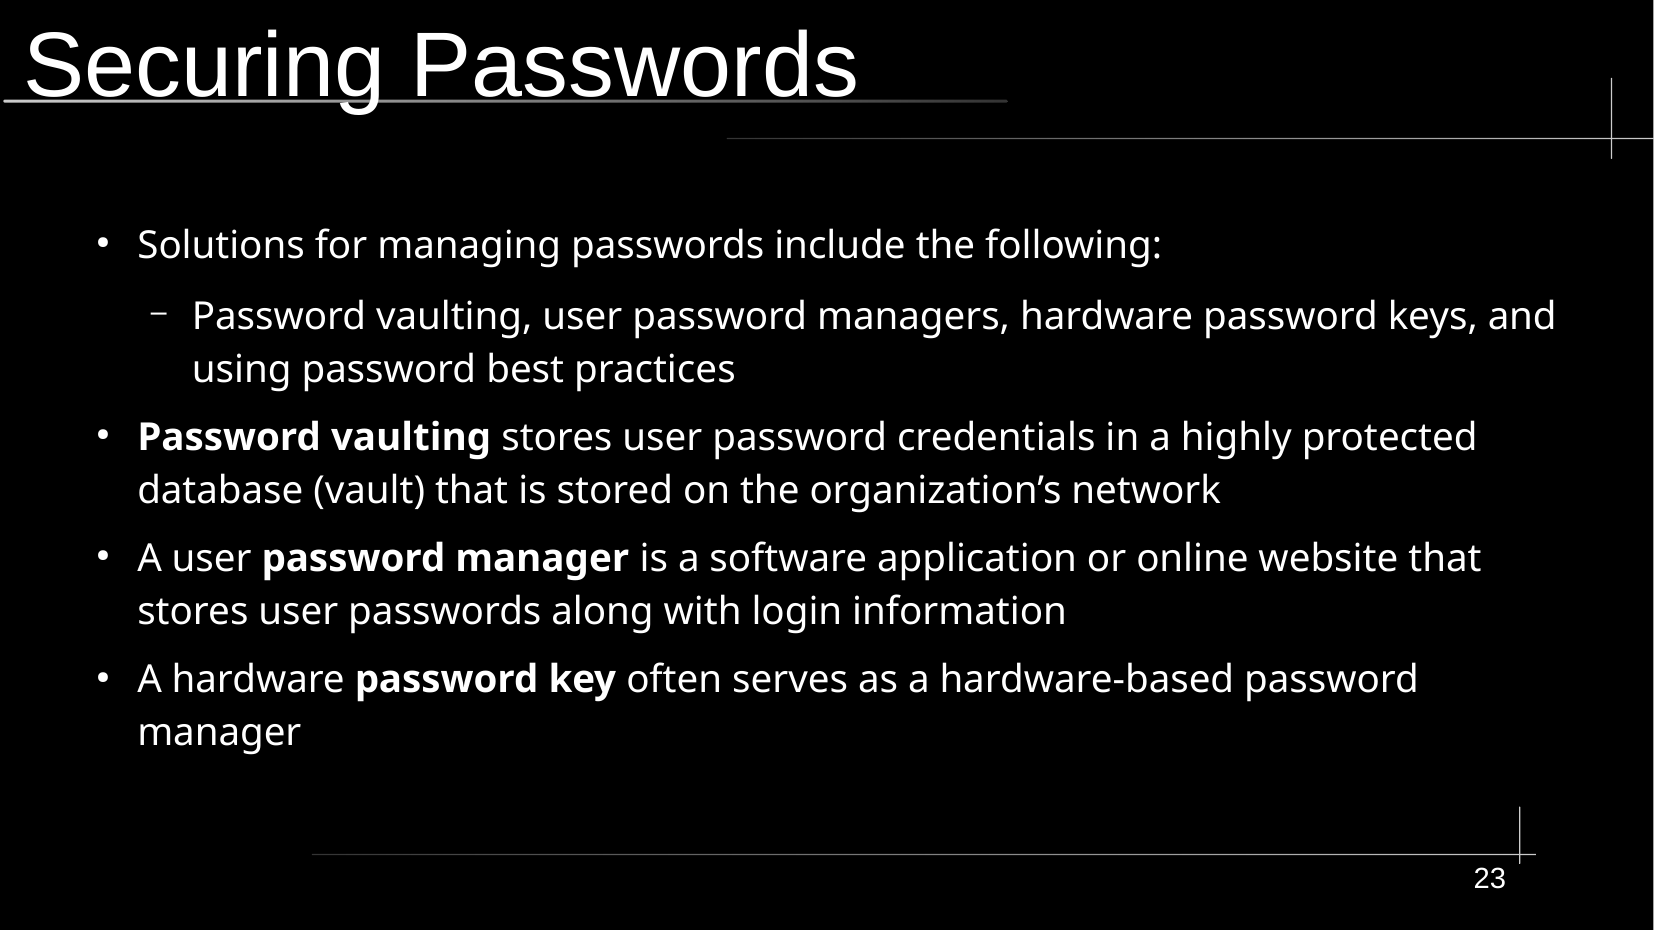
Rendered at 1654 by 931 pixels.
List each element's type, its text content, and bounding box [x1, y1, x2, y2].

list Solutions for managing passwords include the following: Password vaulting, user password managers, hardware password keys, and using password best practices Password vaulting stores user password credentials in a highly protected database (vault) that is stored on the organization’s network A user password manager is a software application or online website that stores user passwords along with login information A hardware password key often serves as a hardware-based password manager [82, 217, 1571, 758]
title Securing Passwords [23, 11, 1589, 119]
